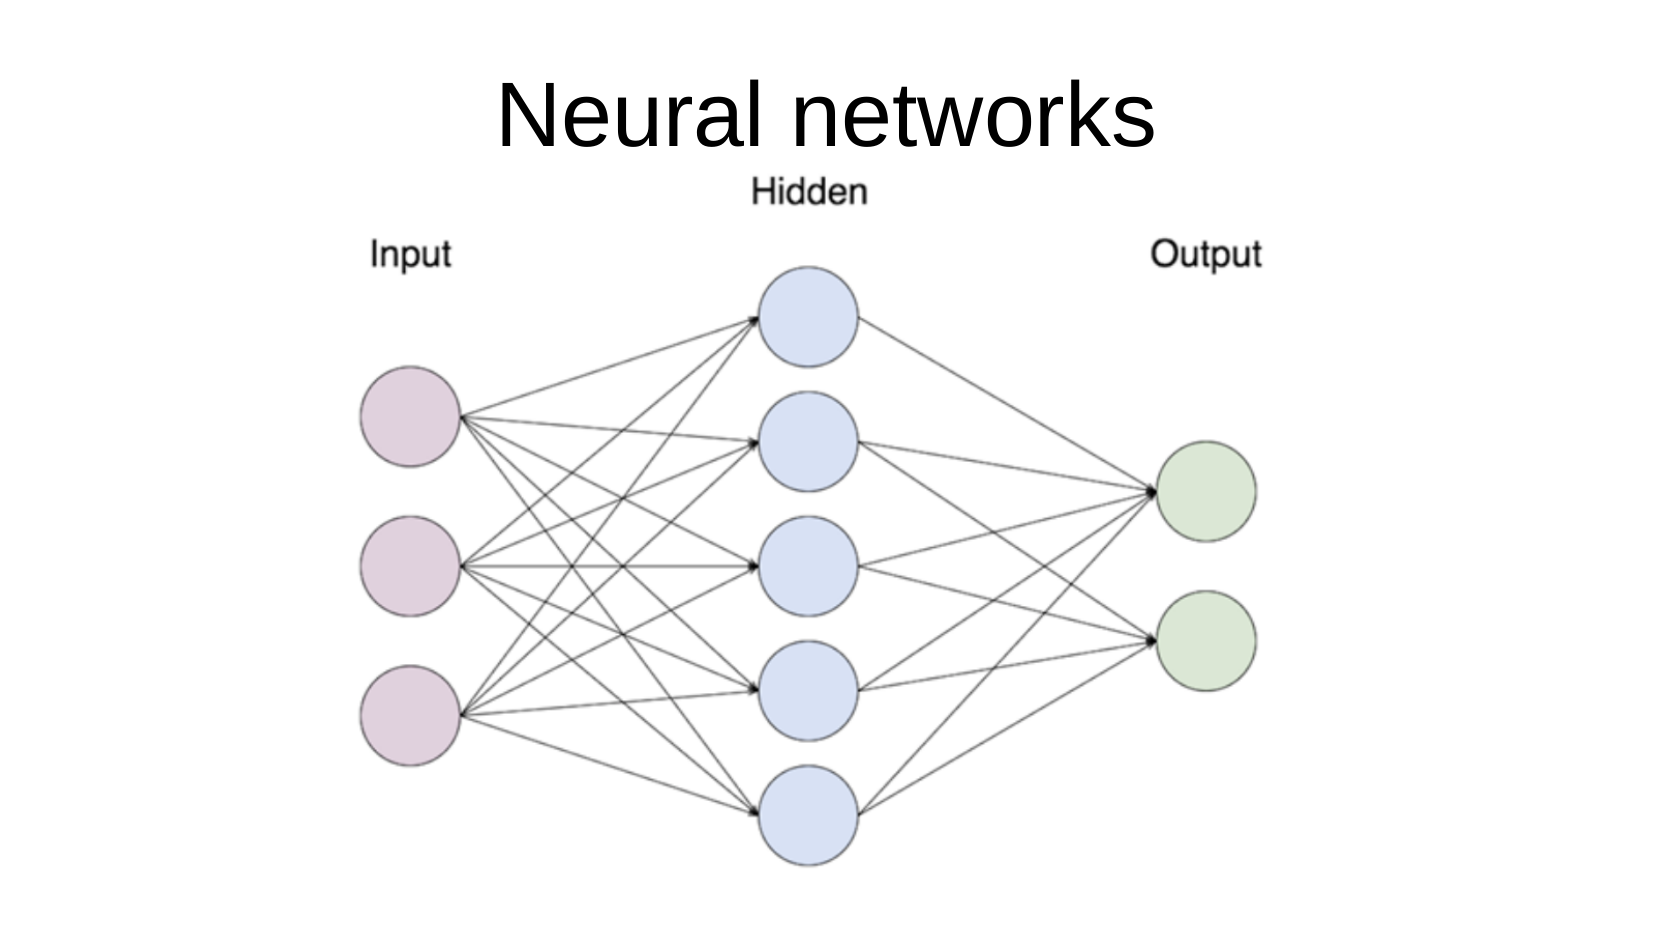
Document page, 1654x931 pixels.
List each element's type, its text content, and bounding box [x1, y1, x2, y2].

picture [225, 149, 1313, 889]
title Neural networks [82, 37, 1571, 193]
